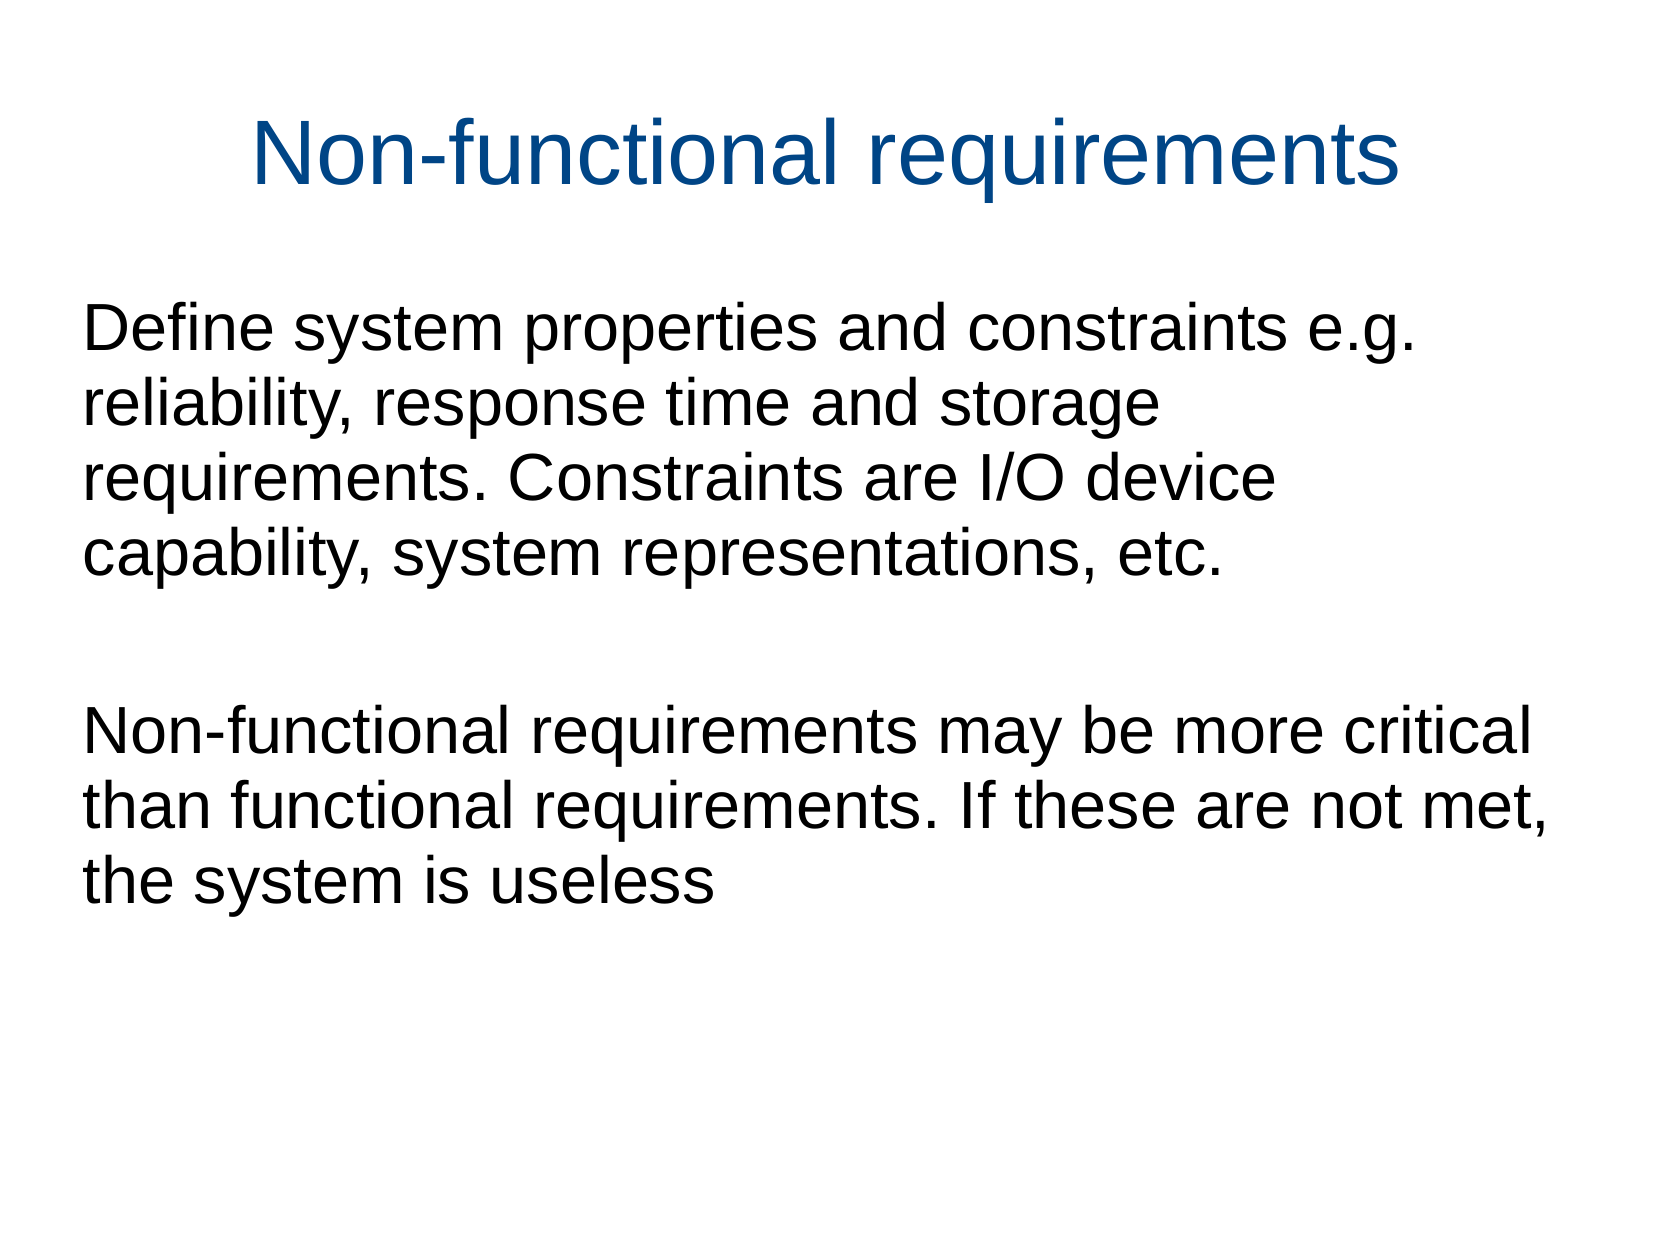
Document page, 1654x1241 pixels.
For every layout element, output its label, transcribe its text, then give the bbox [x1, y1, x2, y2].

title Non-functional requirements [82, 49, 1571, 257]
list Define system properties and constraints e.g. reliability, response time and storage requirements. Constraints are I/O device capability, system representations, etc. Non-functional requirements may be more critical than functional requirements. If these are not met, the system is useless [82, 290, 1571, 1010]
